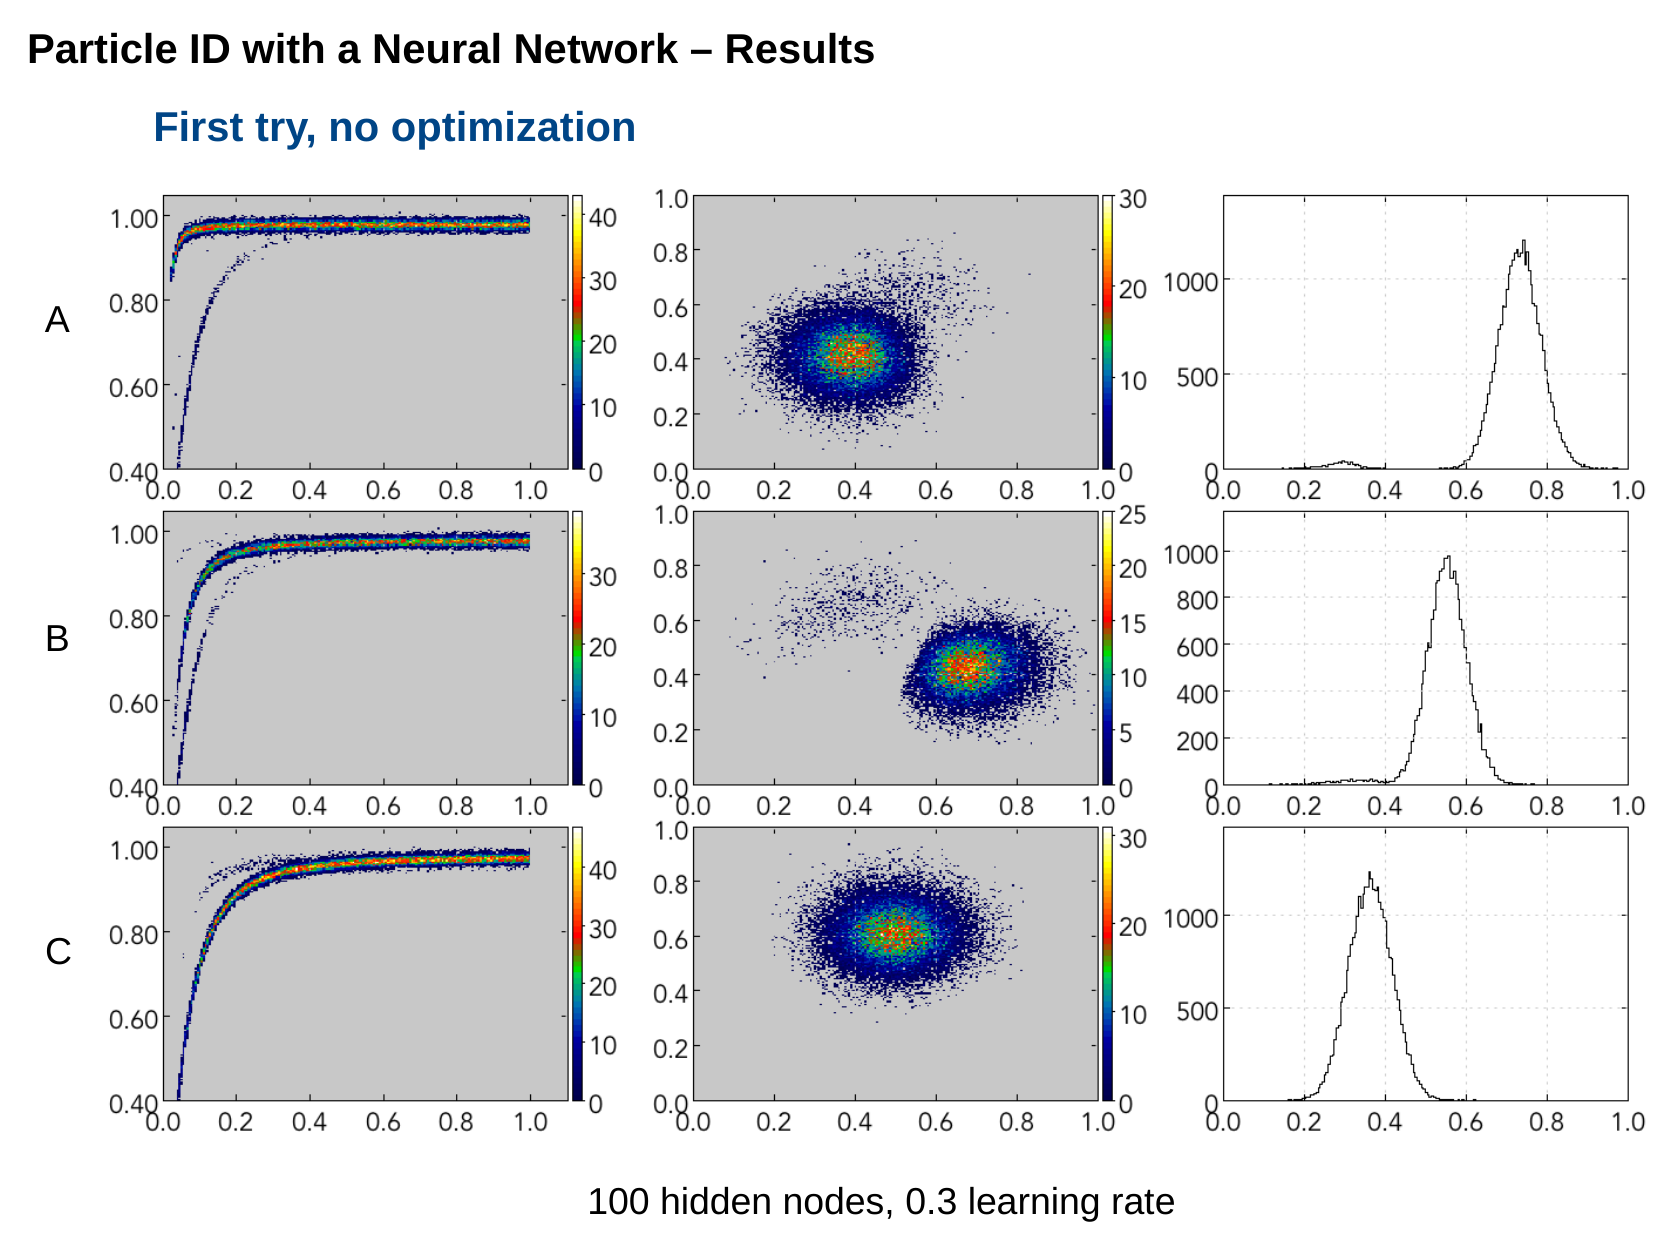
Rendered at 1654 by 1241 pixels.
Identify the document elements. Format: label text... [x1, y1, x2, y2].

text_box C [30, 922, 87, 980]
text_box First try, no optimization [138, 96, 769, 158]
picture [102, 188, 1650, 1139]
text_box 100 hidden nodes, 0.3 learning rate [572, 1173, 1239, 1231]
text_box B [30, 609, 85, 667]
text_box Particle ID with a Neural Network – Results [12, 18, 1516, 80]
text_box A [30, 290, 85, 348]
